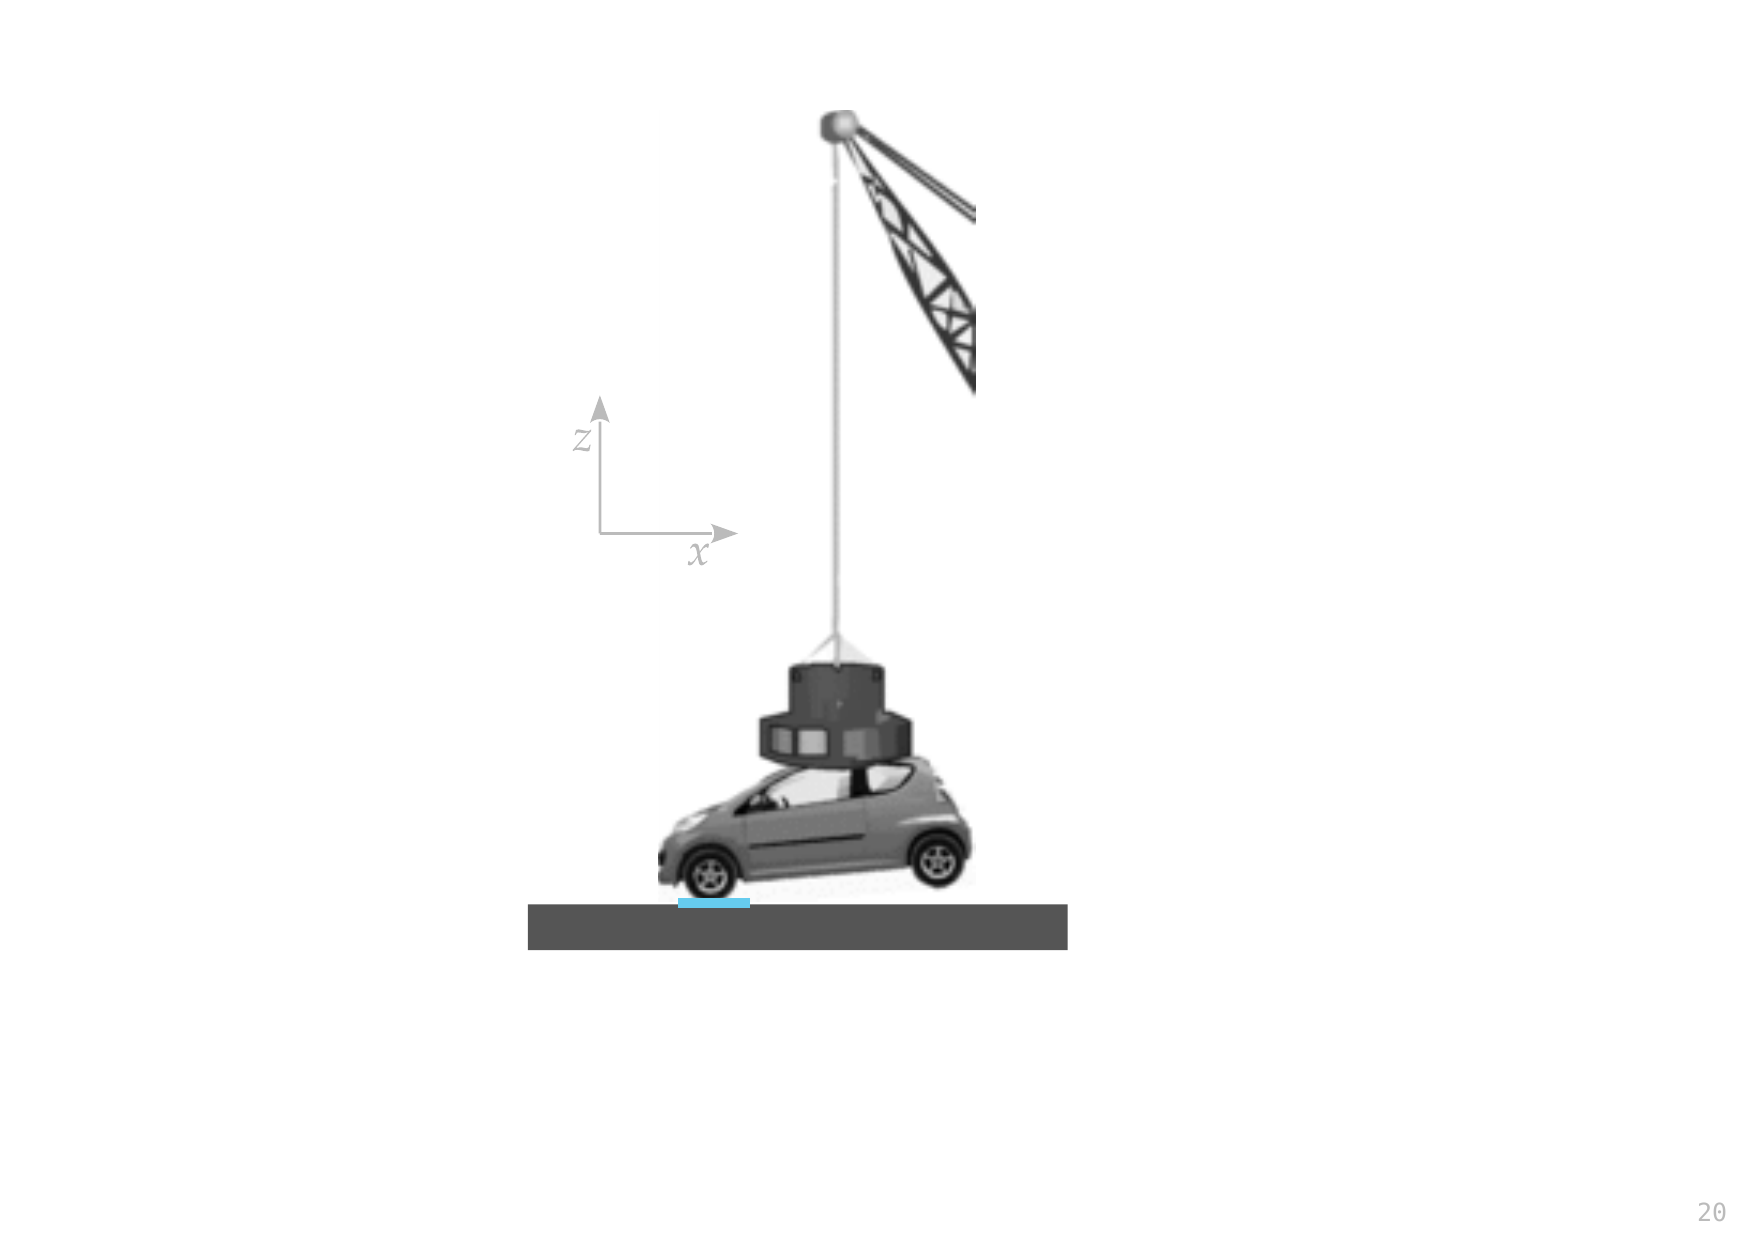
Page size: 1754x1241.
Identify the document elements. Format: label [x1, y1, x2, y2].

text_box [572, 429, 592, 452]
text_box [590, 395, 610, 423]
picture [658, 110, 976, 902]
text_box [527, 904, 1068, 951]
text_box [687, 523, 739, 566]
text_box [598, 421, 712, 535]
